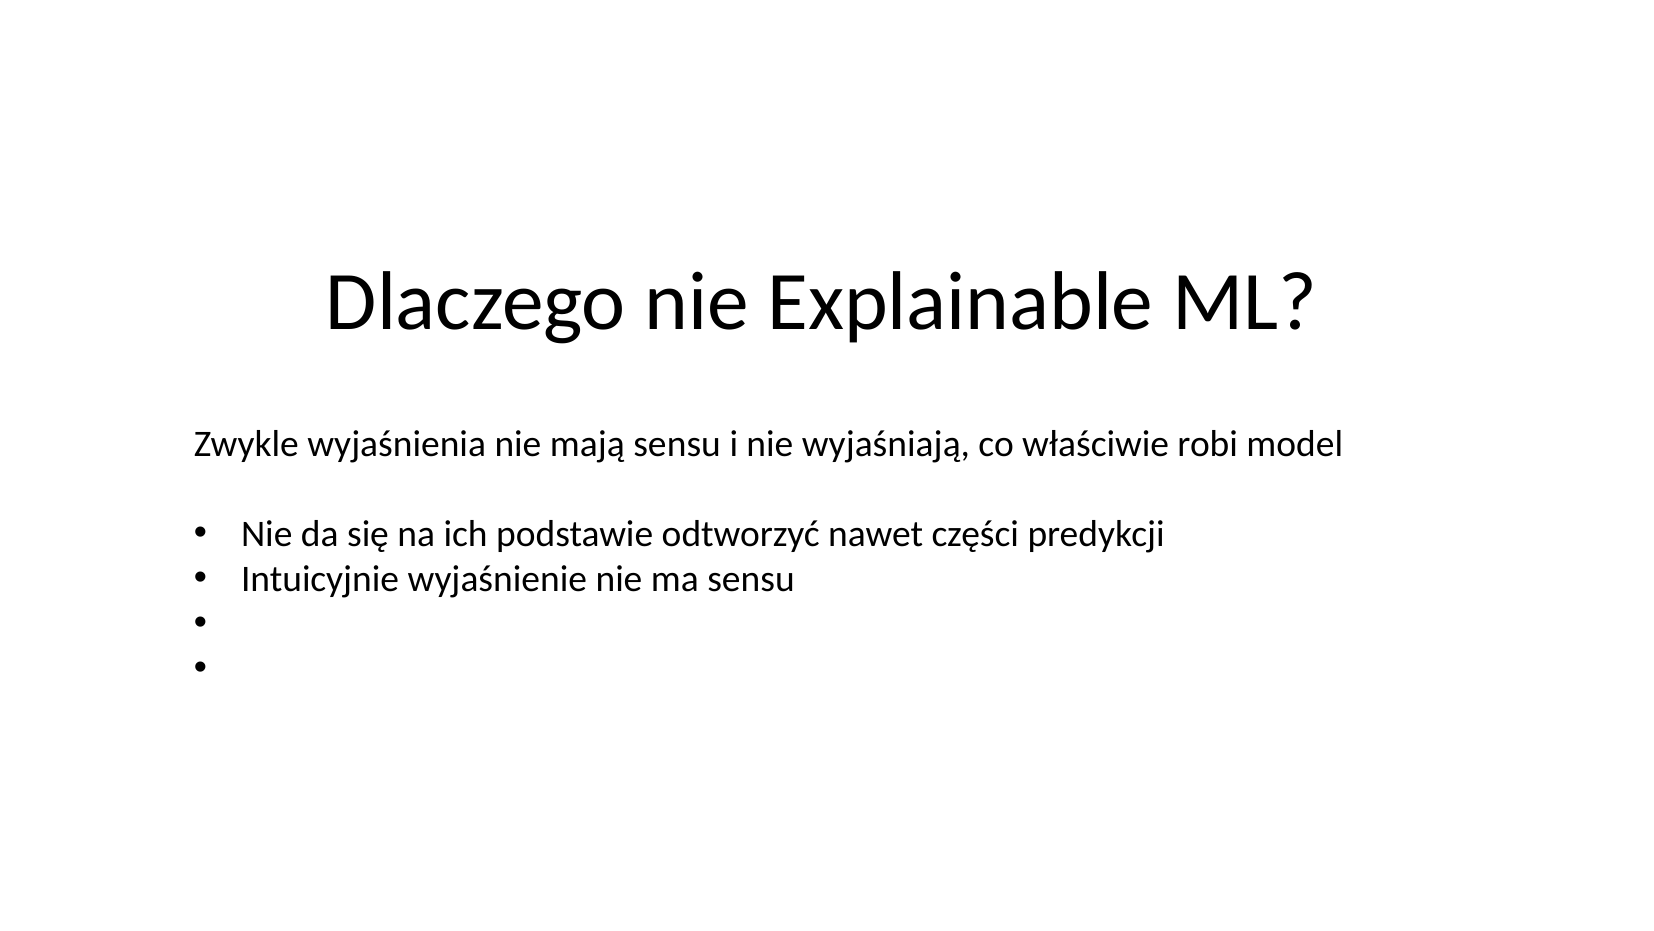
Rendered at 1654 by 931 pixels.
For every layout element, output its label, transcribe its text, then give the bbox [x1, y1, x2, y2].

text_box Zwykle wyjaśnienia nie mają sensu i nie wyjaśniają, co właściwie robi model Nie da się na ich podstawie odtworzyć nawet części predykcji Intuicyjnie wyjaśnienie nie ma sensu [179, 411, 1373, 700]
text_box Dlaczego nie Explainable ML? [310, 238, 1343, 355]
